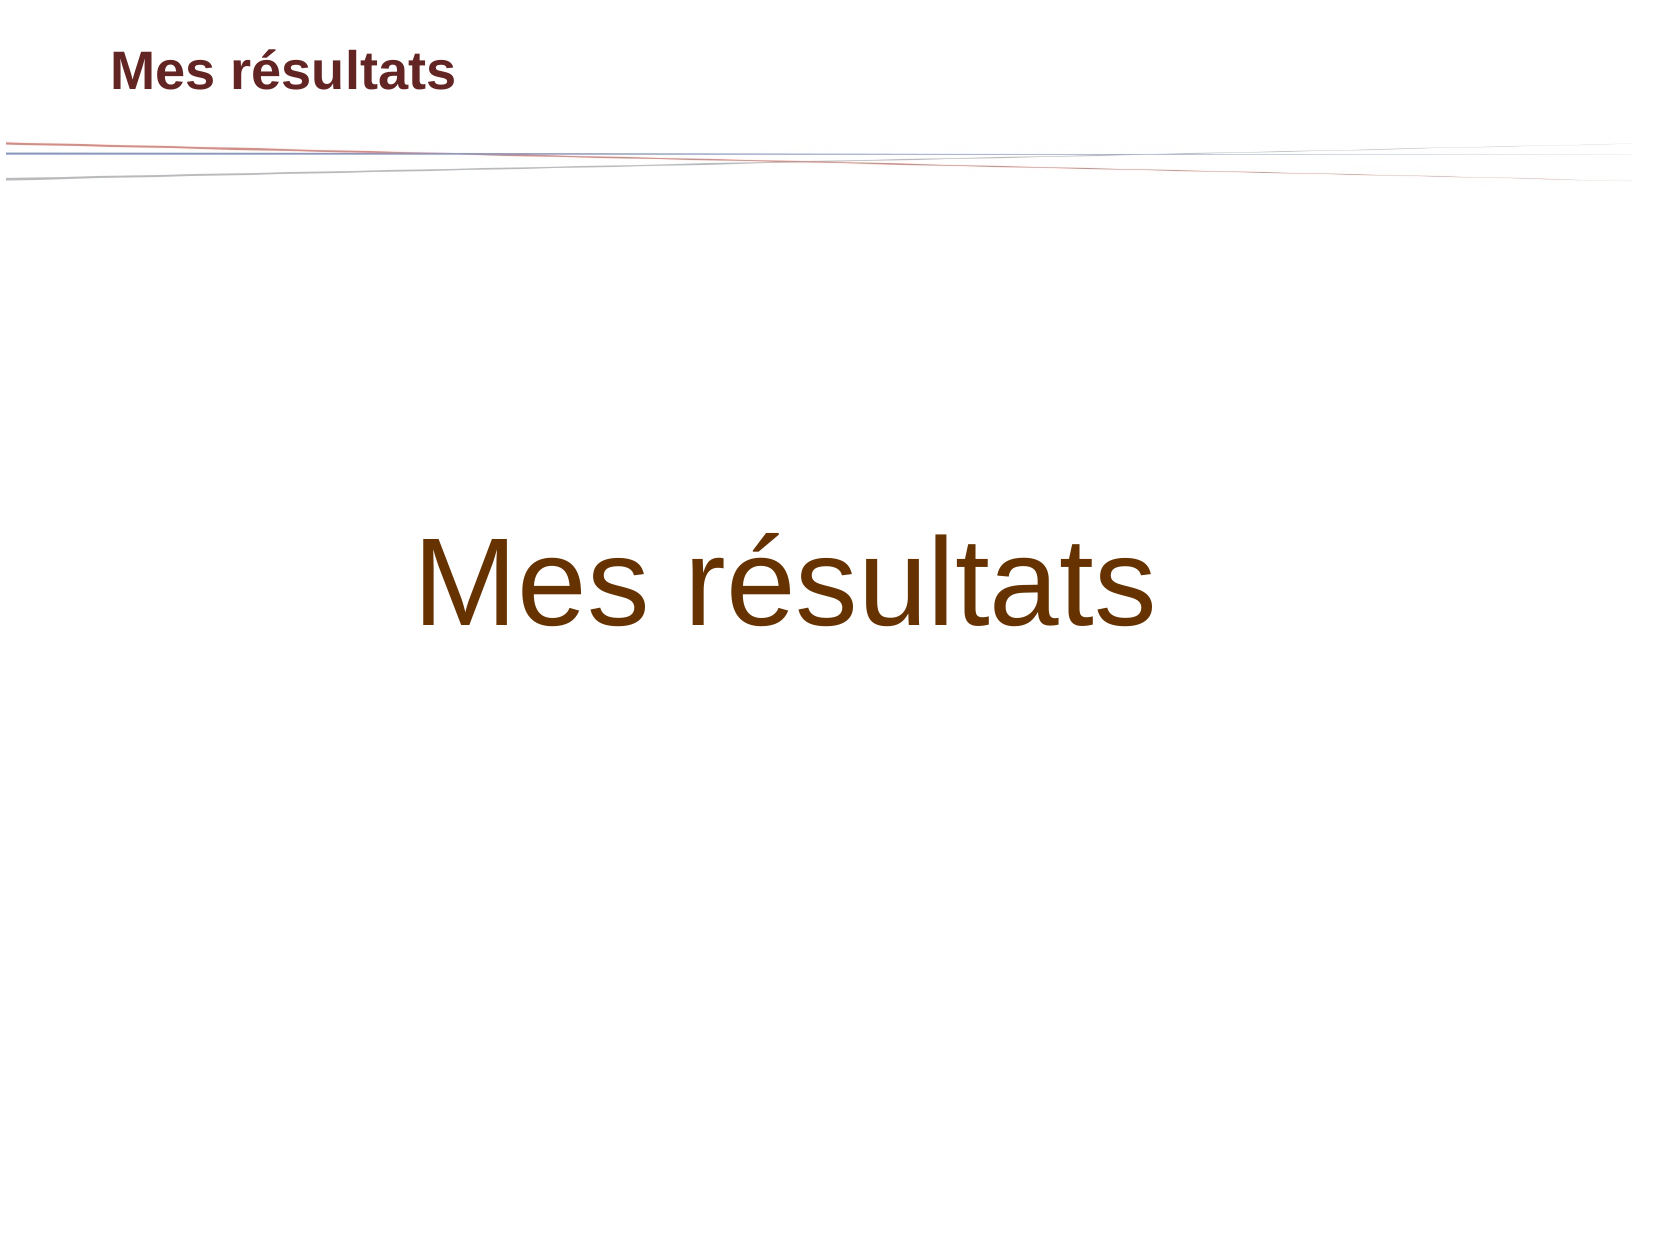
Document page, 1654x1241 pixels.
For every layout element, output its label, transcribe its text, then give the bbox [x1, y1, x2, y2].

list Mes résultats [324, 407, 1235, 745]
picture [6, 133, 1632, 208]
title Mes résultats [17, 35, 550, 121]
